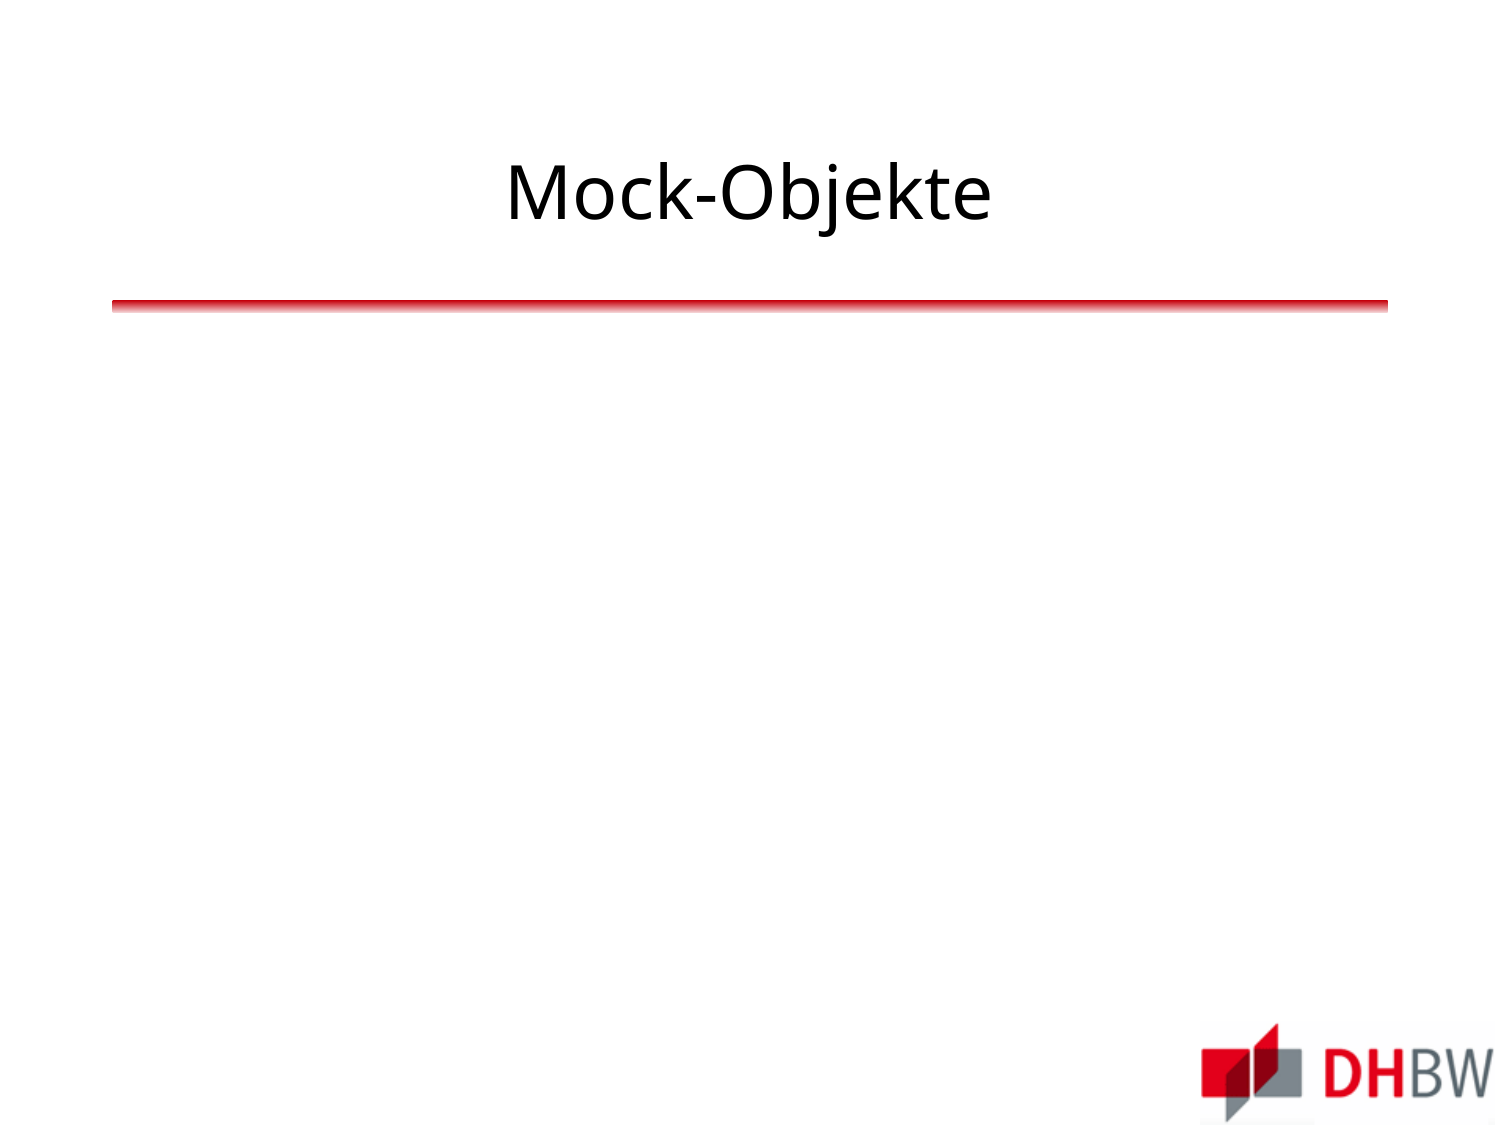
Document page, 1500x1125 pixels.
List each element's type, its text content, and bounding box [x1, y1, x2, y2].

picture [1200, 1021, 1495, 1125]
title Mock-Objekte [112, 27, 1387, 360]
